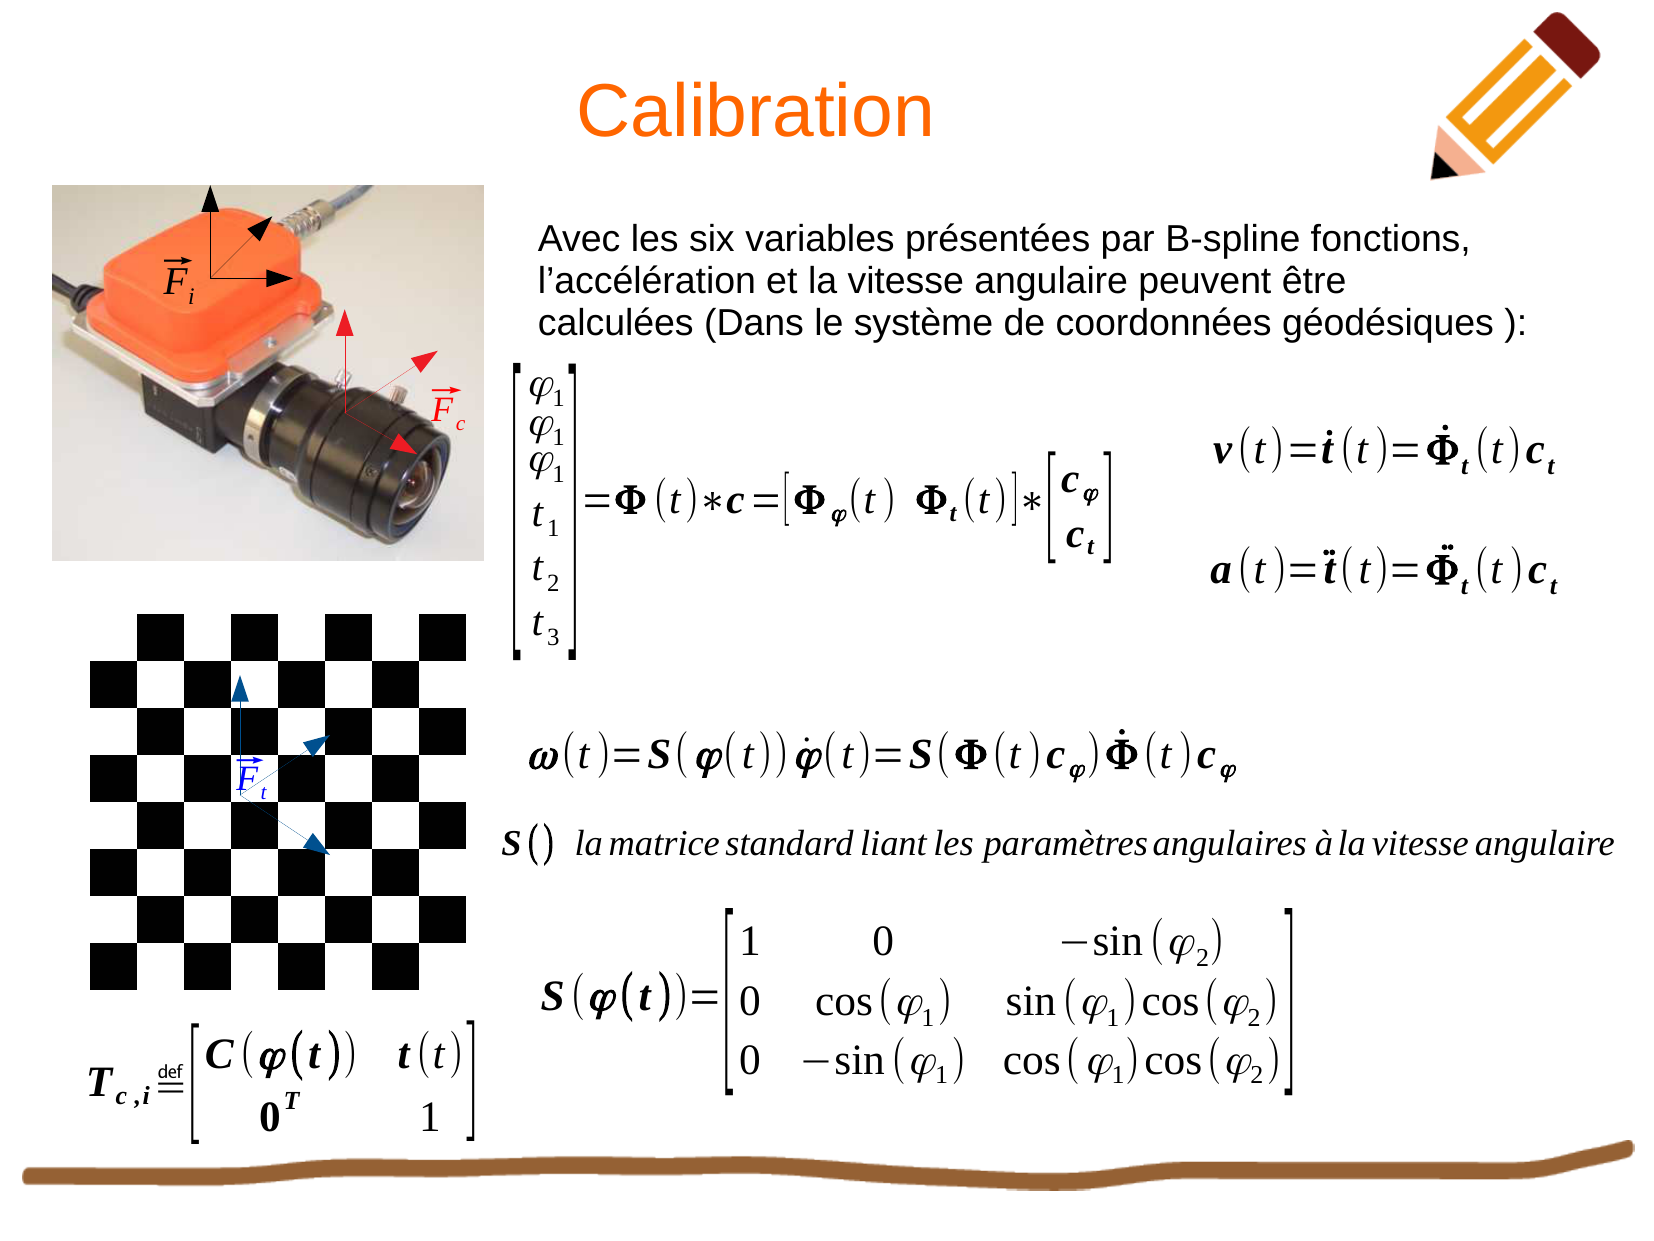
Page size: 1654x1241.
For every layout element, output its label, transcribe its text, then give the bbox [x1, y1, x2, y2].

picture [1430, 12, 1601, 181]
chart [1199, 540, 1569, 601]
picture [22, 1140, 1635, 1191]
chart [1199, 420, 1569, 481]
chart [500, 362, 1124, 664]
chart [515, 725, 1246, 785]
picture [90, 614, 466, 991]
chart [420, 385, 475, 436]
chart [151, 255, 206, 310]
text_box Avec les six variables présentées par B-spline fonctions, l’accélération et la vitesse angulaire peuvent être calculées (Dans le système de coordonnées géodésiques ): [523, 210, 1591, 366]
title Calibration [82, 49, 1430, 172]
chart [492, 819, 1626, 867]
chart [225, 755, 276, 805]
picture [52, 185, 484, 561]
chart [529, 906, 1306, 1099]
chart [75, 1020, 489, 1146]
